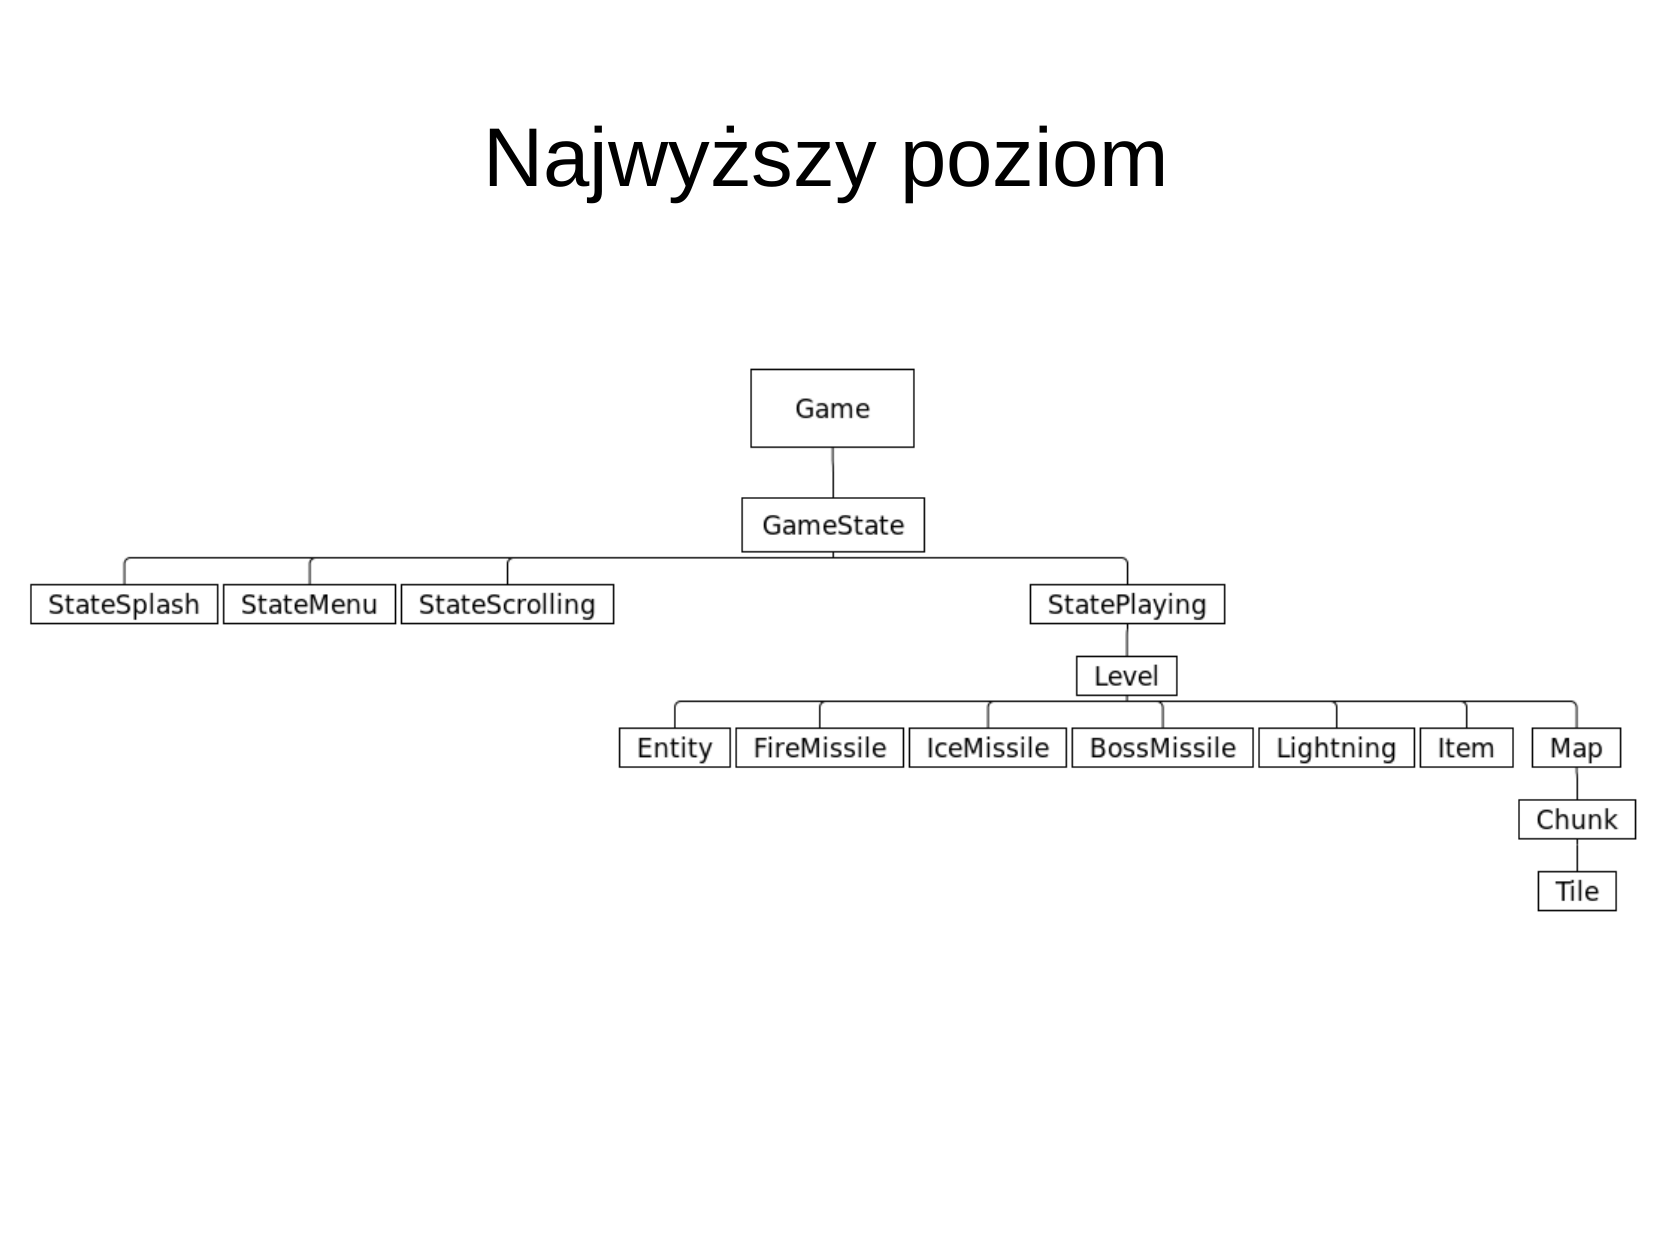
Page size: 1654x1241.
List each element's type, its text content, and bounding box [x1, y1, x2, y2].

text_box Najwyższy poziom [82, 49, 1571, 256]
picture [20, 354, 1647, 928]
